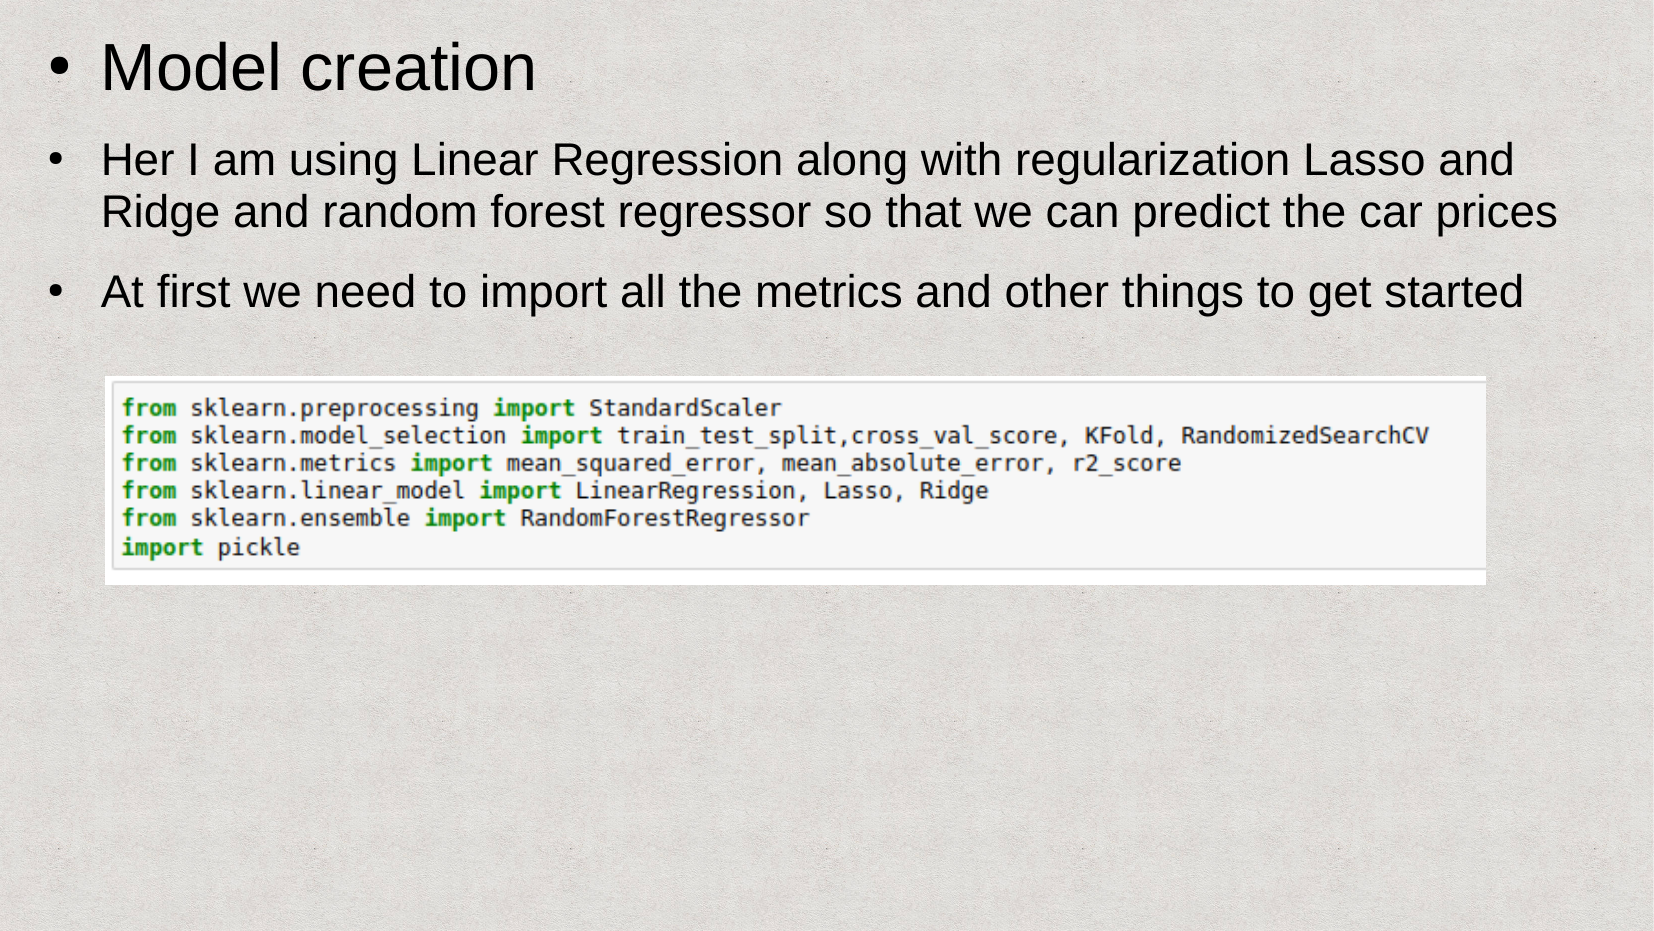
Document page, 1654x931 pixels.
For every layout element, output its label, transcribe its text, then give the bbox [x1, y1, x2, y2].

list Model creation Her I am using Linear Regression along with regularization Lasso and Ridge and random forest regressor so that we can predict the car prices At first we need to import all the metrics and other things to get started [30, 30, 1609, 885]
picture [0, 0, 1654, 931]
